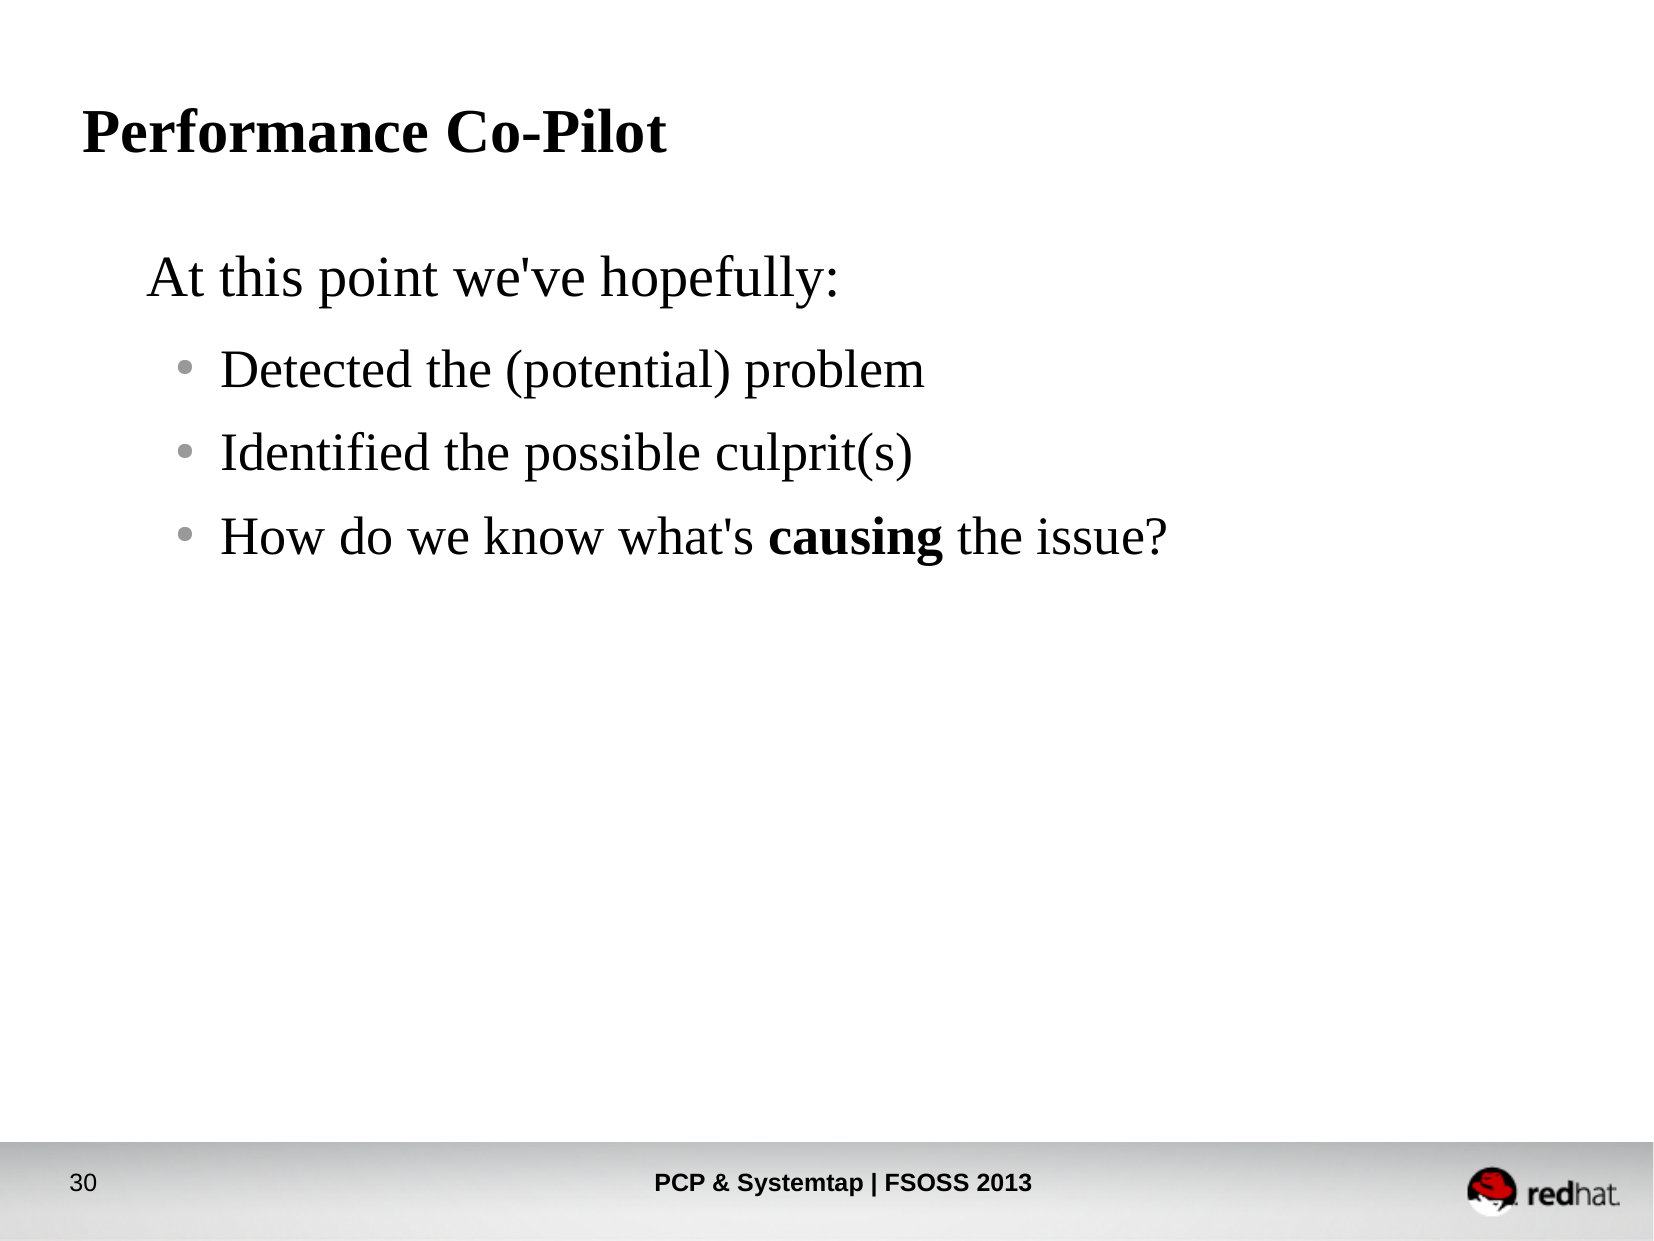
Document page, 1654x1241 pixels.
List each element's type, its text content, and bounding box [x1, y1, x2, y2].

picture [0, 1142, 1654, 1241]
list At this point we've hopefully: Detected the (potential) problem Identified the possible culprit(s) How do we know what's causing the issue? [86, 244, 1576, 1039]
title Performance Co-Pilot [82, 37, 1571, 226]
